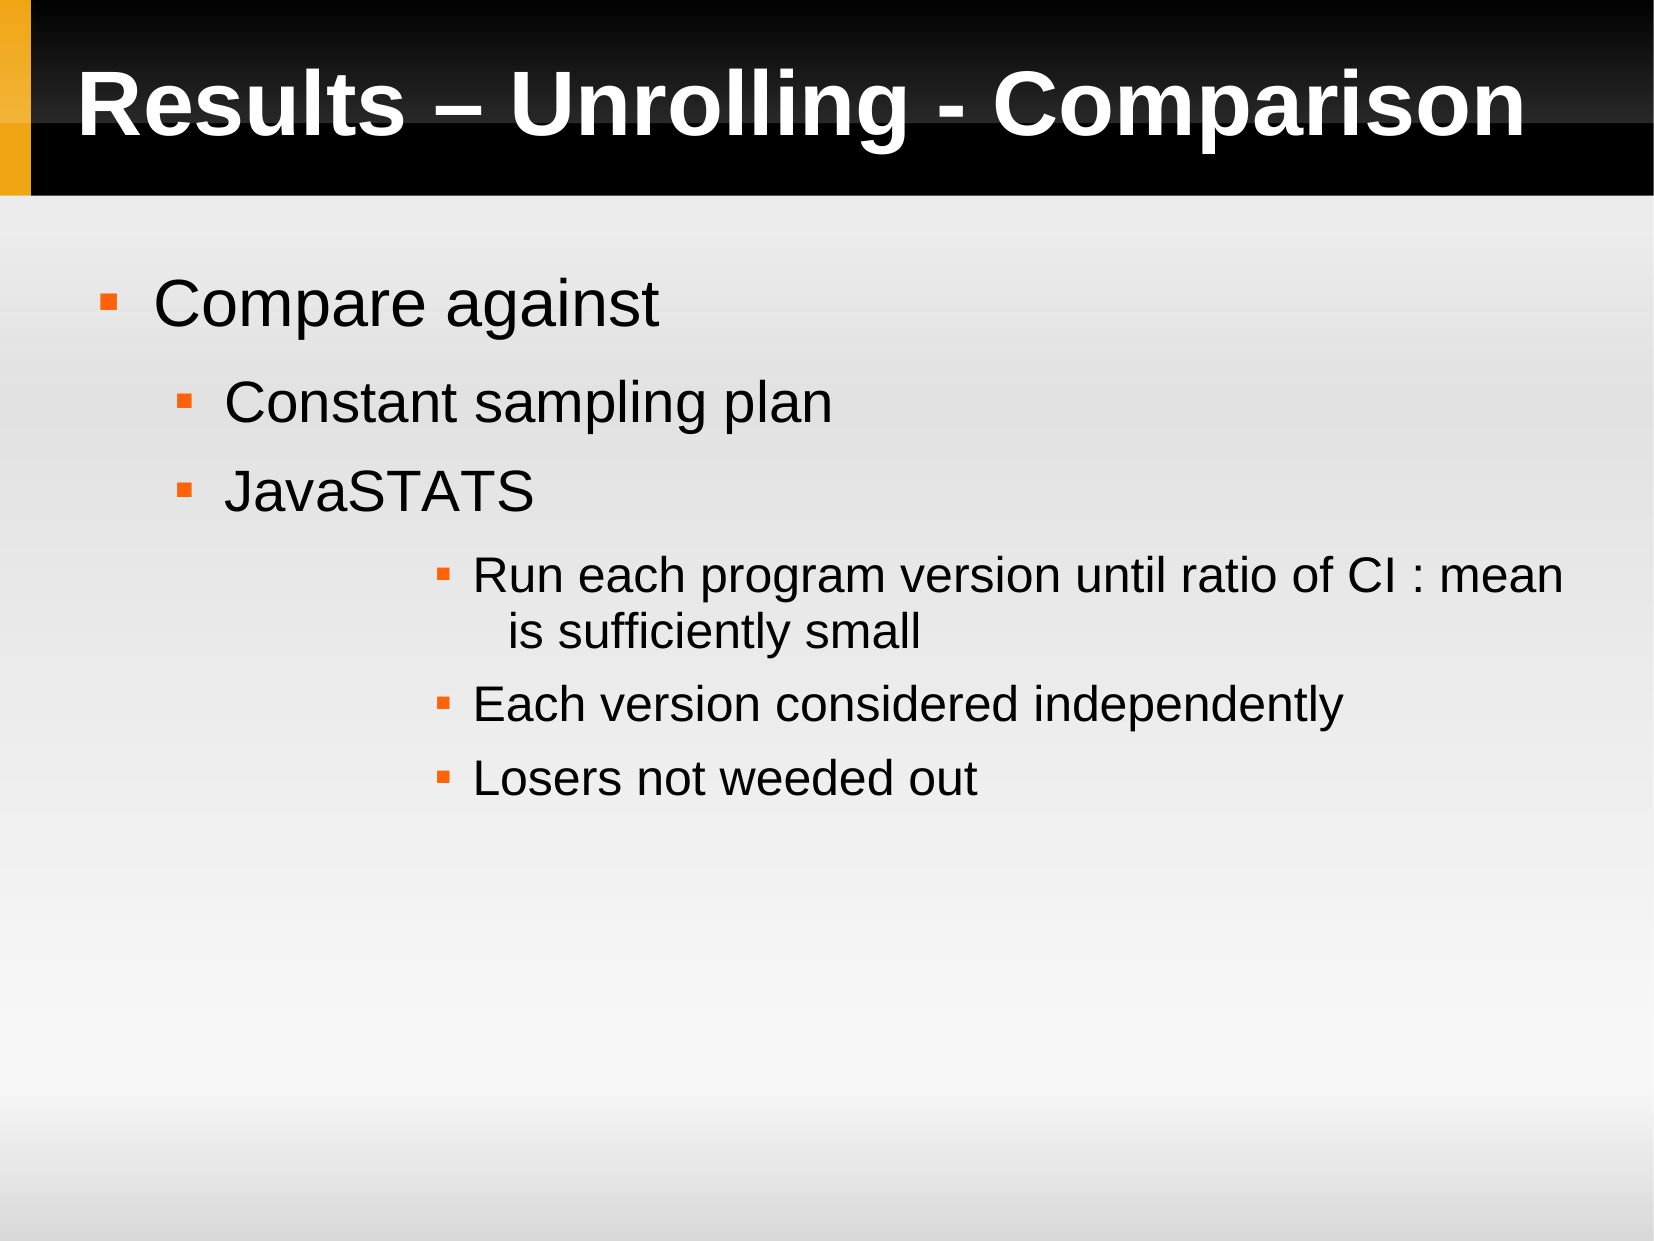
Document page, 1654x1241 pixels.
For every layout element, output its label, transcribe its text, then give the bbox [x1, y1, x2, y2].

title Results – Unrolling - Comparison [76, 7, 1565, 200]
list Compare against Constant sampling plan JavaSTATS Run each program version until ratio of CI : mean is sufficiently small Each version considered independently Losers not weeded out [82, 265, 1571, 1211]
picture [0, 0, 1654, 1241]
